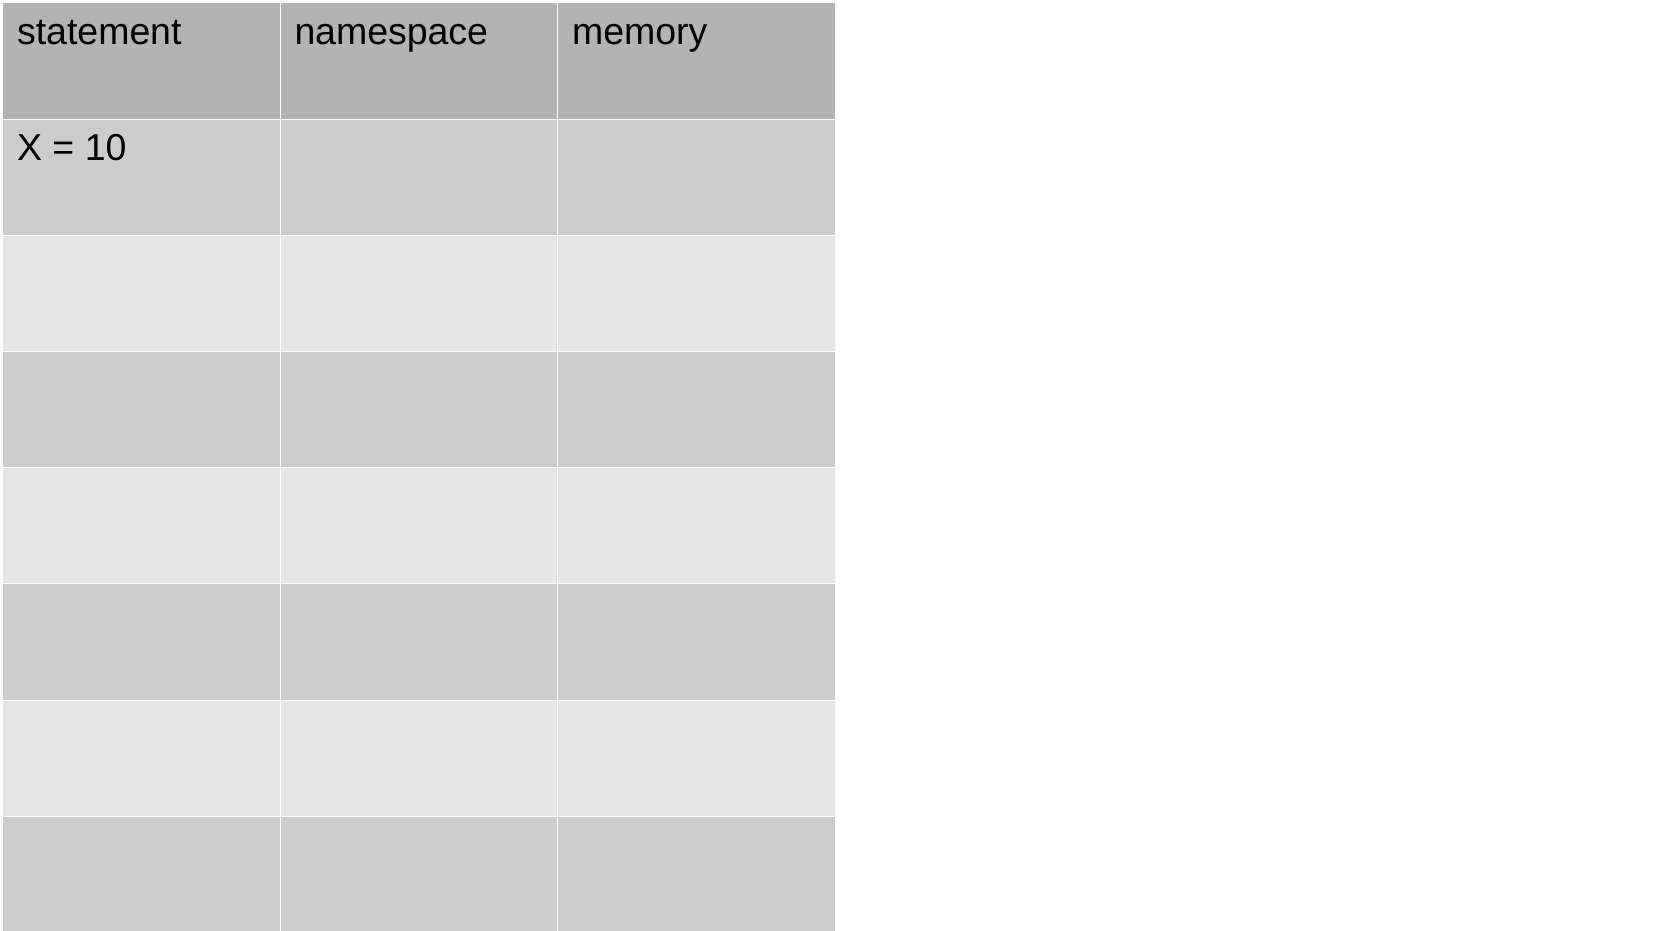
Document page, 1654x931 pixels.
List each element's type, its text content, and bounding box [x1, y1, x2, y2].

table_cell [281, 468, 557, 583]
table_cell [281, 817, 557, 931]
table_cell [558, 584, 835, 700]
table_cell [3, 584, 280, 700]
table_cell [3, 701, 280, 816]
table_cell X = 10 [3, 120, 280, 235]
table_cell [3, 236, 280, 351]
table_cell [3, 817, 280, 931]
table_header memory [558, 3, 835, 119]
table_cell [558, 120, 835, 235]
table_cell [281, 701, 557, 816]
table_cell [3, 468, 280, 583]
table_header statement [3, 3, 280, 119]
table_cell [3, 352, 280, 467]
table_cell [558, 701, 835, 816]
table_cell [281, 236, 557, 351]
table_cell [558, 468, 835, 583]
table_cell [558, 817, 835, 931]
table_header namespace [281, 3, 557, 119]
table_cell [281, 584, 557, 700]
table_cell [281, 120, 557, 235]
table_cell [558, 236, 835, 351]
table_cell [281, 352, 557, 467]
table_cell [558, 352, 835, 467]
